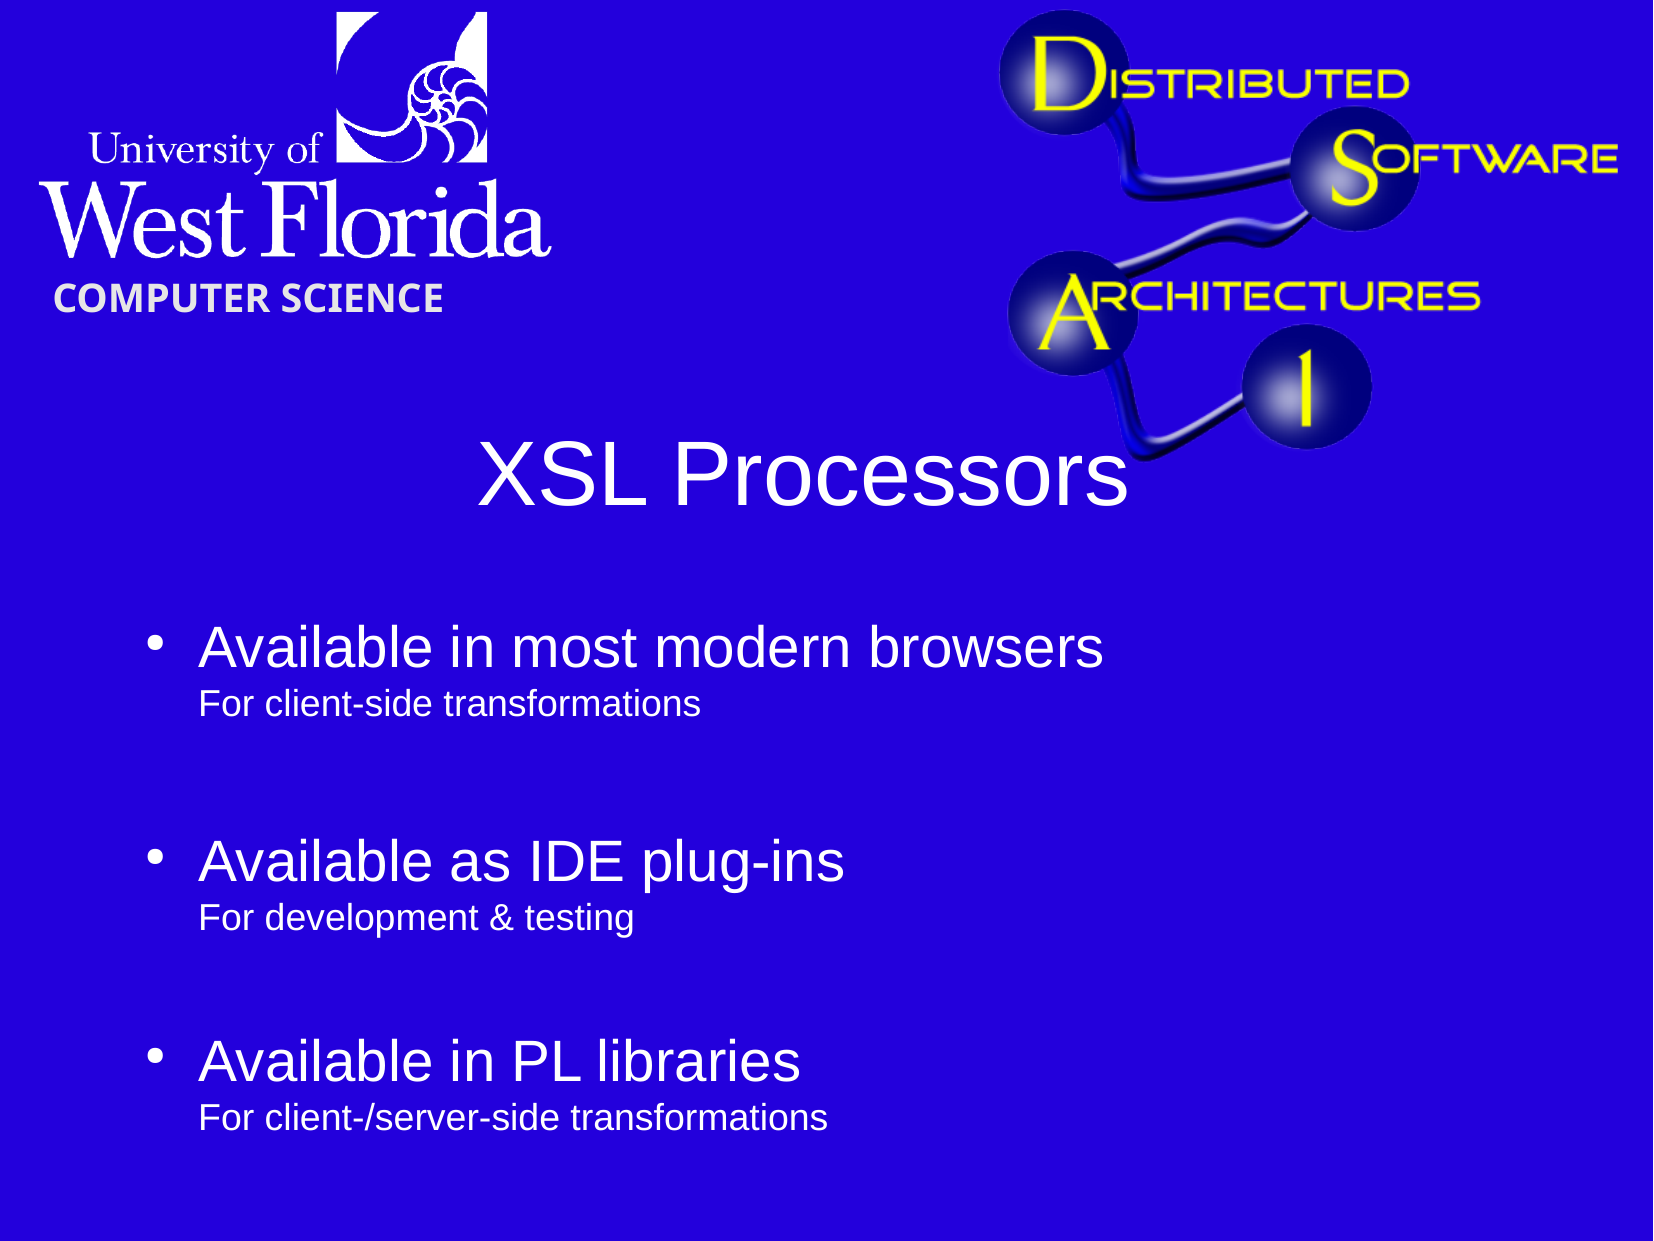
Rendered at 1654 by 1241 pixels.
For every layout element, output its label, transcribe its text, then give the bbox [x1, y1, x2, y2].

title XSL Processors [112, 374, 1463, 516]
picture [37, 0, 559, 262]
text_box COMPUTER SCIENCE [37, 262, 563, 334]
picture [910, 0, 1653, 506]
list Available in most modern browsers For client-side transformations Available as IDE plug-ins For development & testing Available in PL libraries For client-/server-side transformations [112, 516, 1538, 1241]
